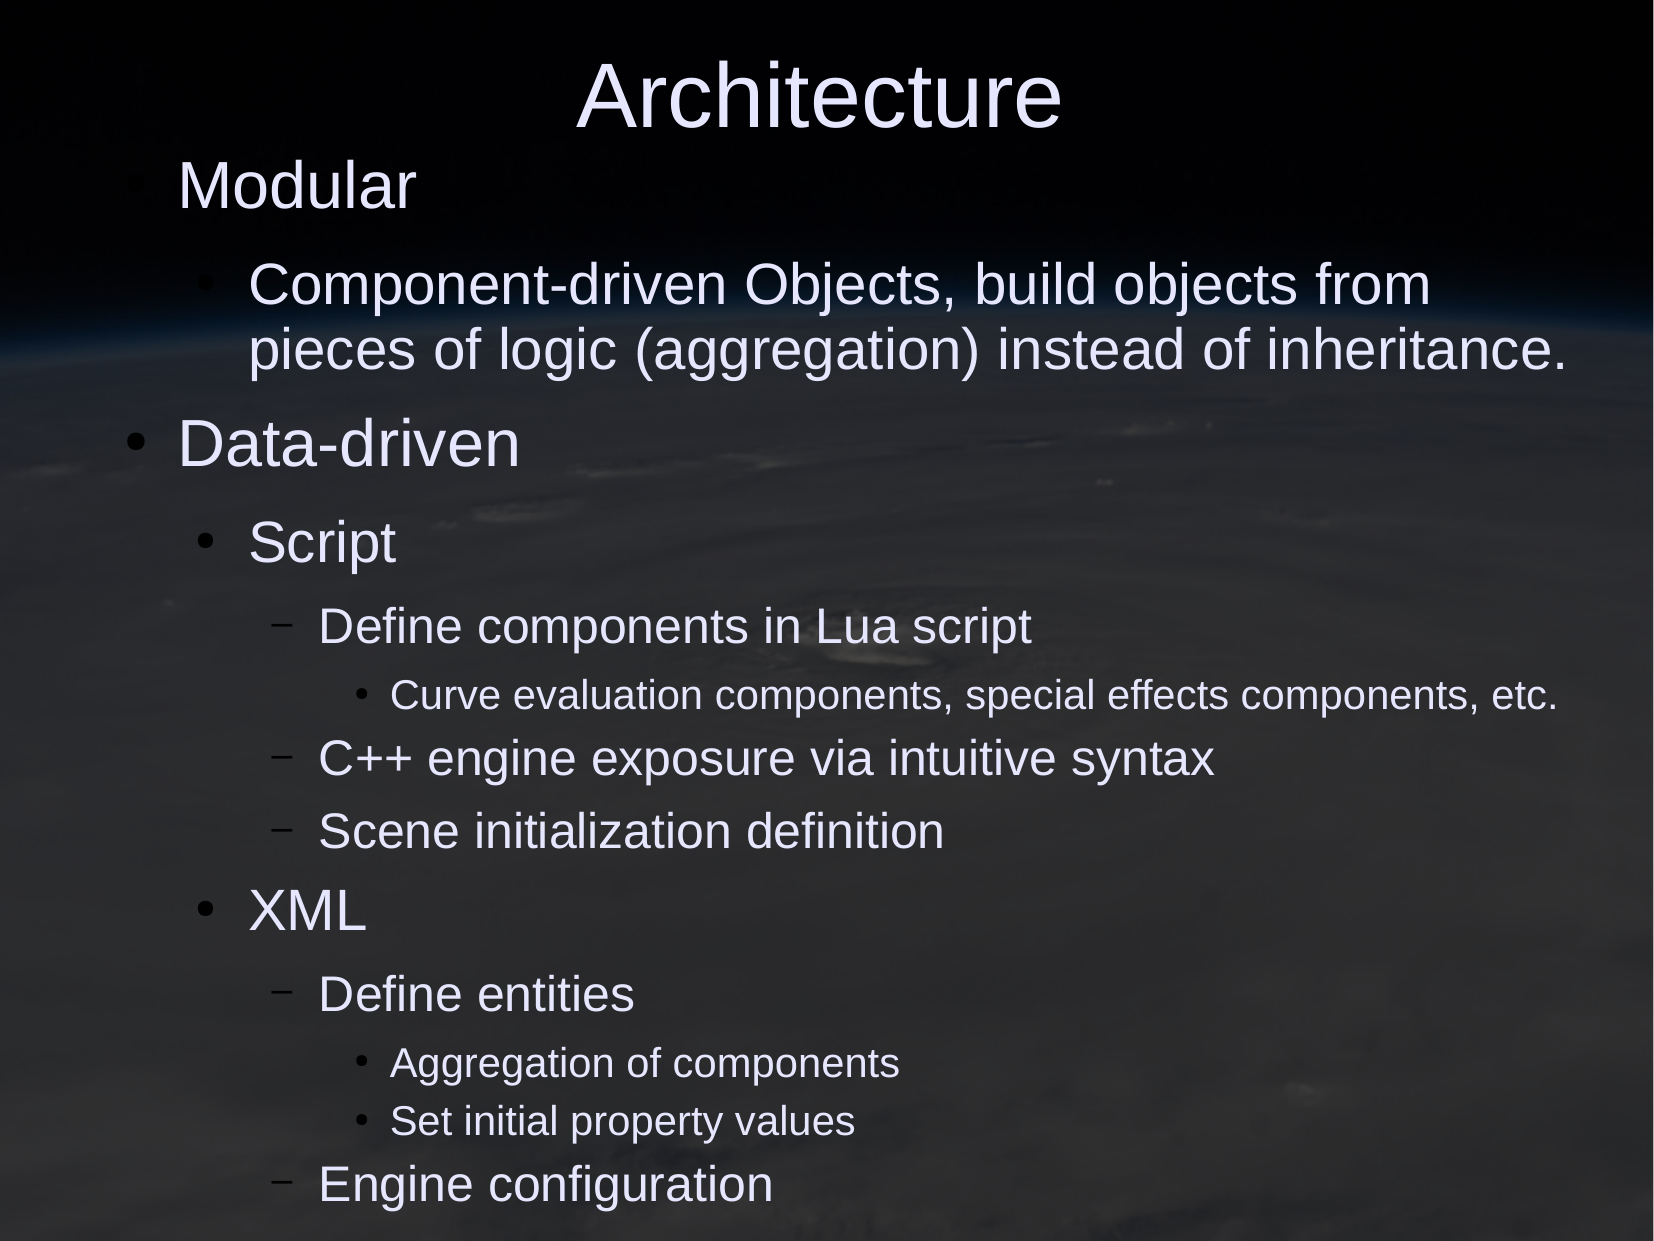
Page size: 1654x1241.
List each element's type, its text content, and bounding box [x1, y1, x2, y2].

picture [0, 0, 1654, 1241]
list Modular Component-driven Objects, build objects from pieces of logic (aggregation) instead of inheritance. Data-driven Script Define components in Lua script Curve evaluation components, special effects components, etc. C++ engine exposure via intuitive syntax Scene initialization definition XML Define entities Aggregation of components Set initial property values Engine configuration [106, 147, 1595, 1211]
title Architecture [76, 0, 1565, 193]
